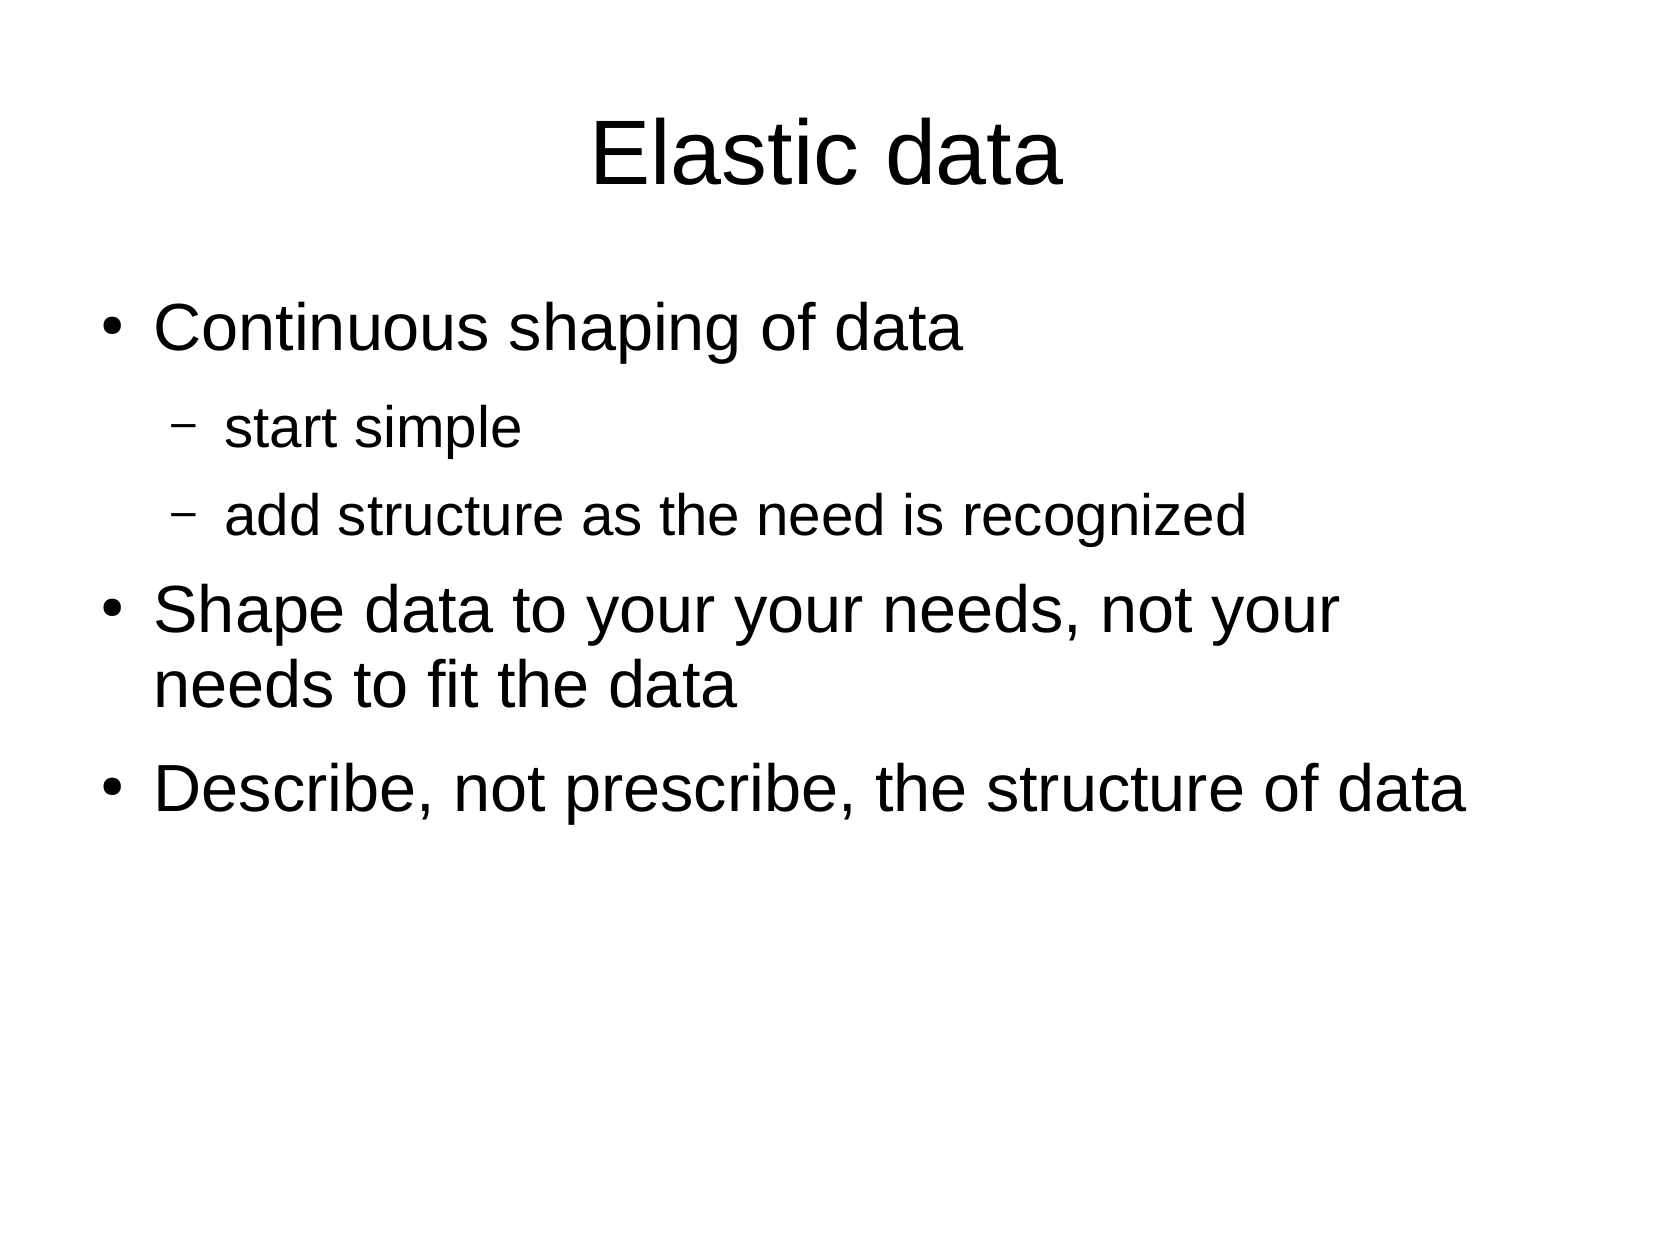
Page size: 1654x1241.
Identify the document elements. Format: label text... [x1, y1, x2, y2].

list Continuous shaping of data start simple add structure as the need is recognized Shape data to your your needs, not your needs to fit the data Describe, not prescribe, the structure of data [82, 290, 1538, 1010]
title Elastic data [82, 49, 1571, 257]
